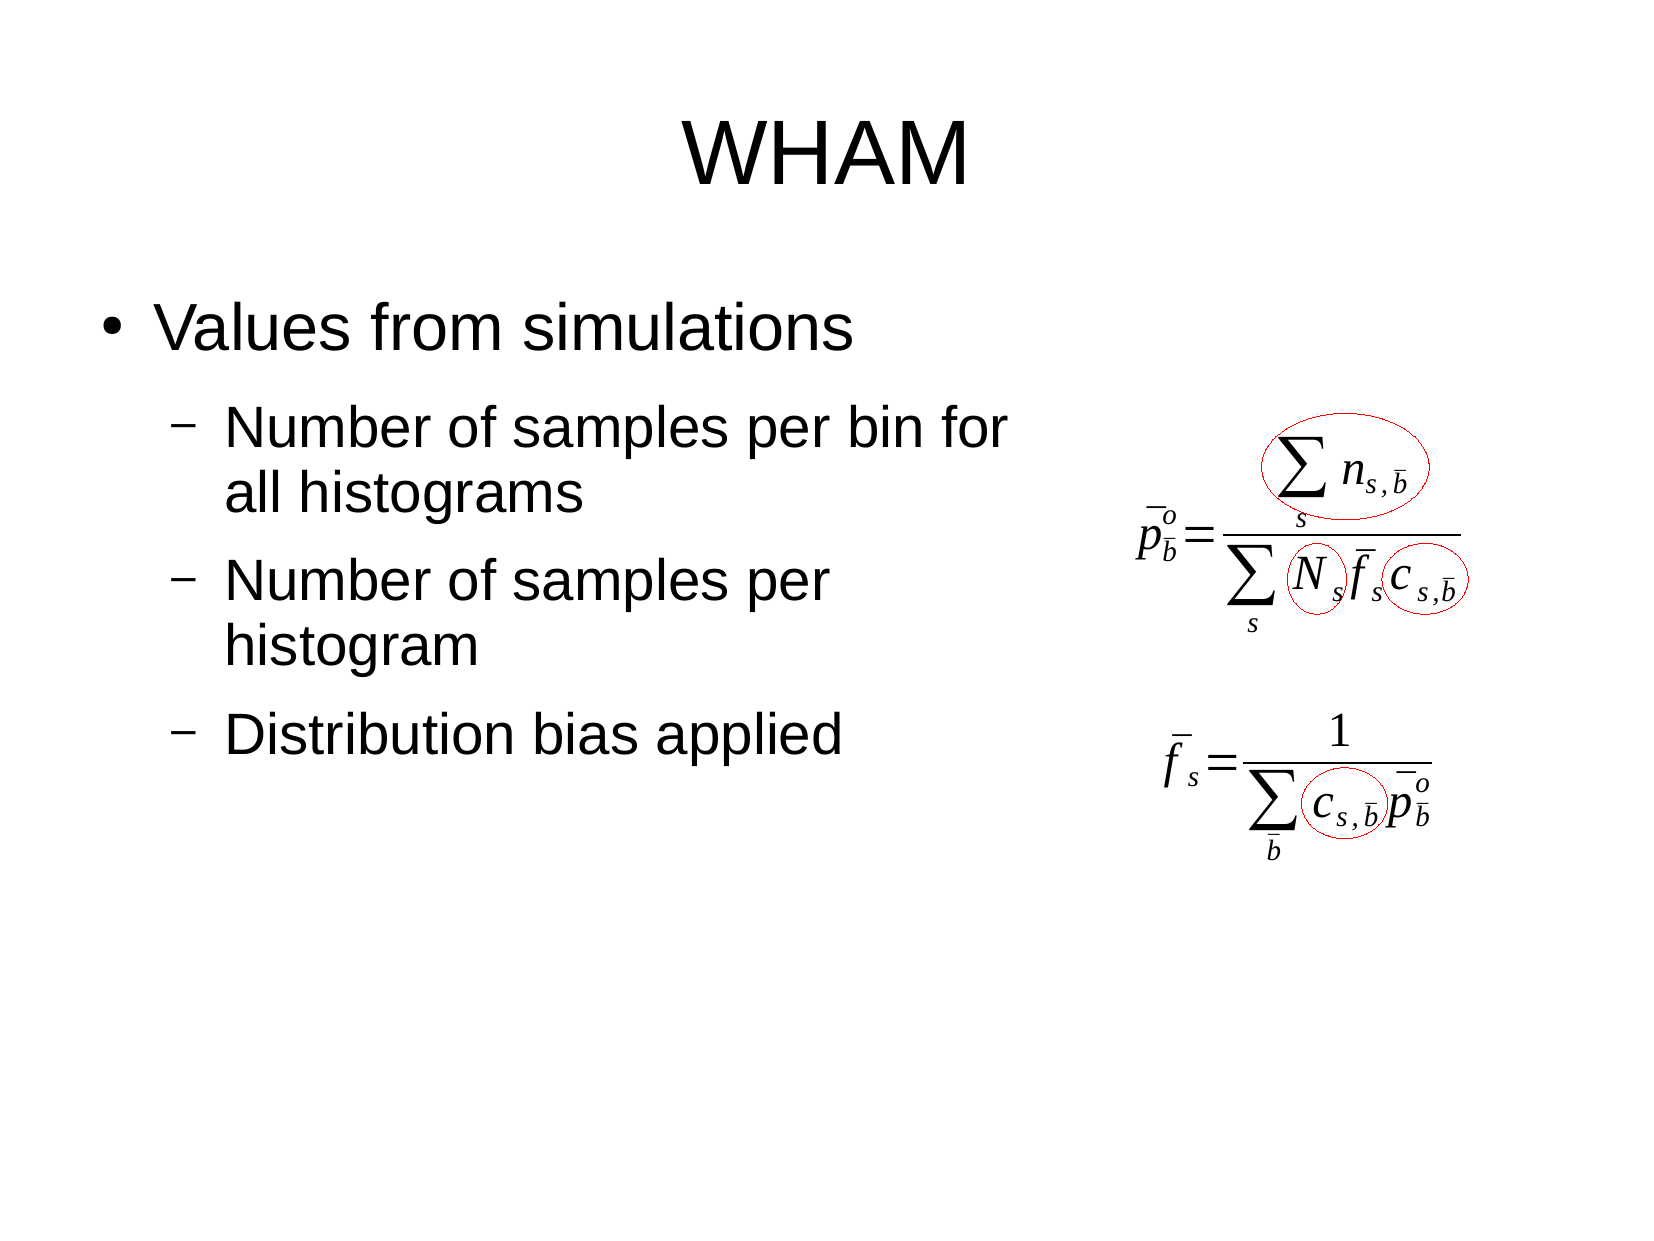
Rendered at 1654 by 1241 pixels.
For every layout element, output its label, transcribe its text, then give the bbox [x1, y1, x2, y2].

list Values from simulations Number of samples per bin for all histograms Number of samples per histogram Distribution bias applied [82, 290, 1040, 945]
chart [1151, 703, 1447, 866]
chart [1119, 432, 1475, 641]
title WHAM [82, 49, 1571, 257]
